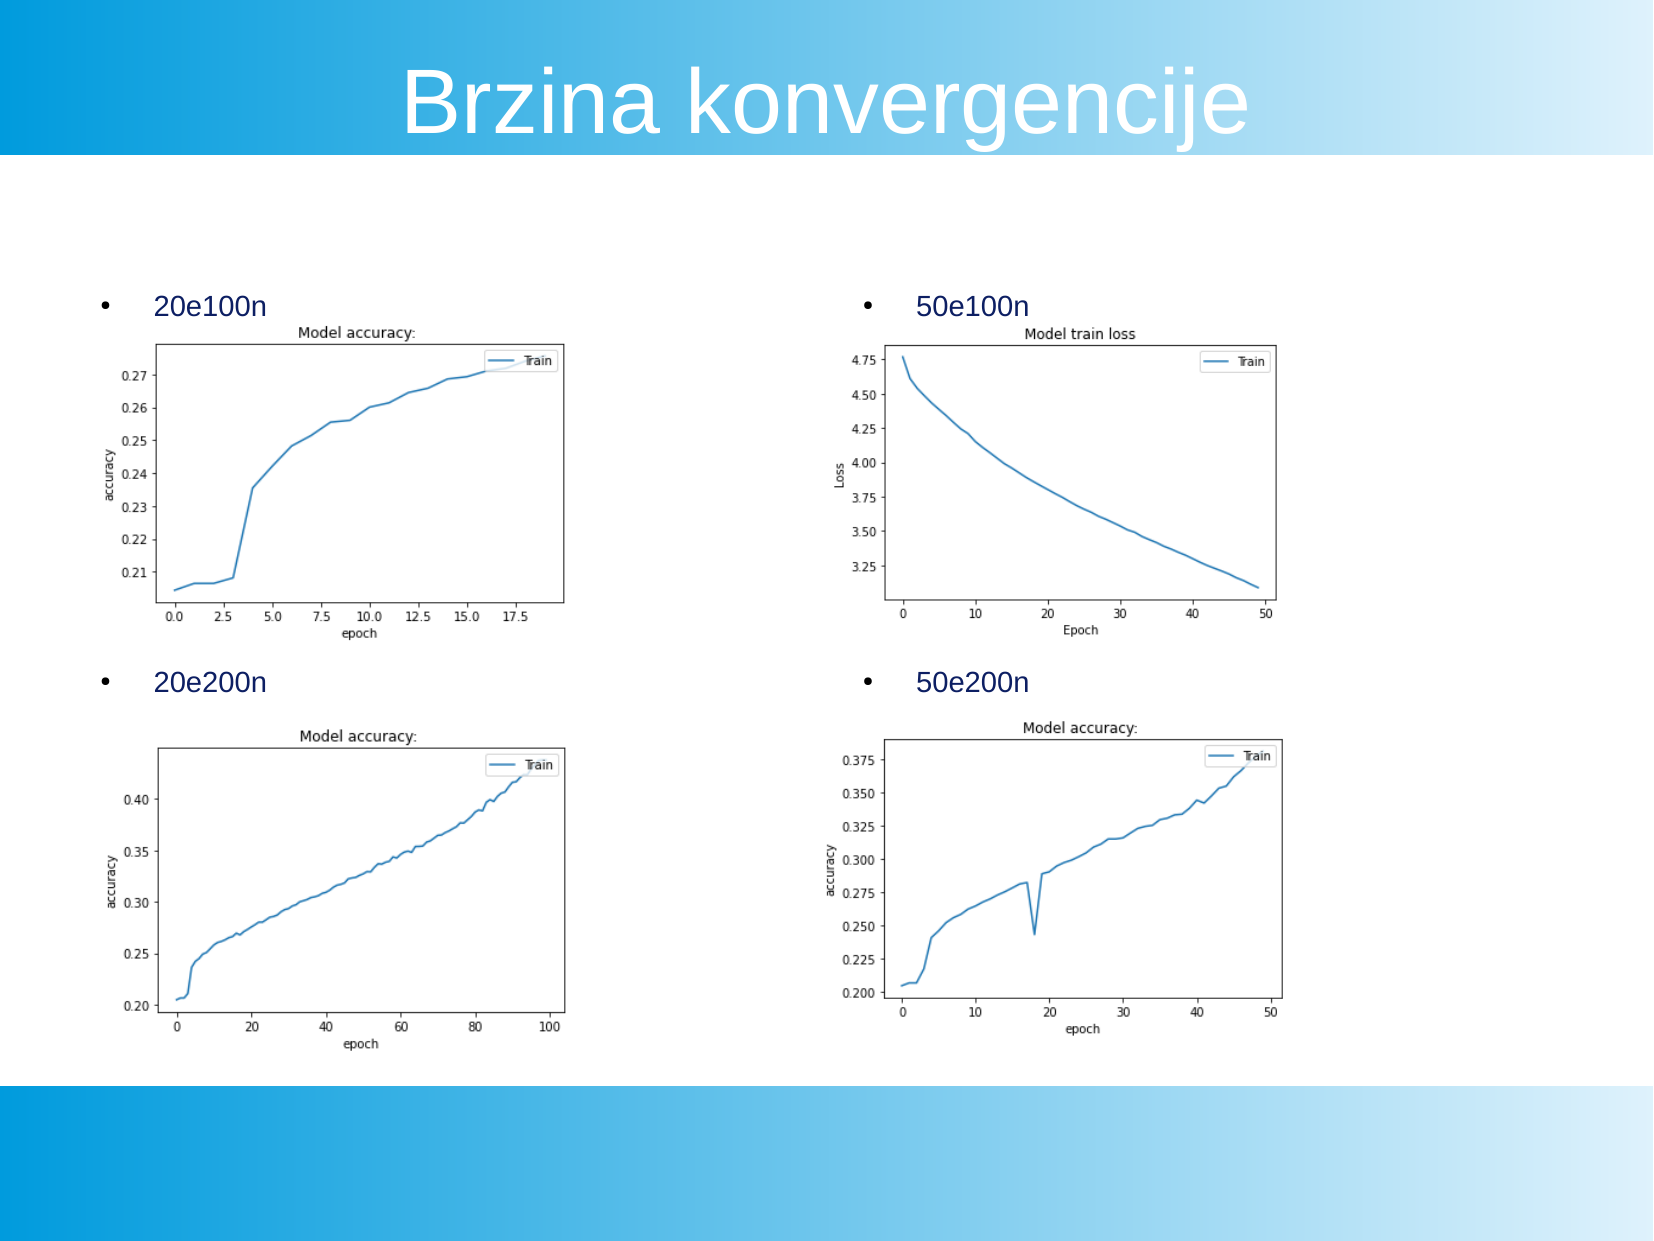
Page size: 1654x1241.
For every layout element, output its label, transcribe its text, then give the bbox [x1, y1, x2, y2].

list 20e200n [82, 665, 809, 1009]
picture [825, 324, 1327, 646]
title Brzina konvergencije [82, 49, 1571, 155]
picture [808, 713, 1353, 1051]
list 50e200n [845, 665, 1572, 1009]
picture [74, 721, 631, 1063]
list 50e100n [845, 290, 1572, 634]
picture [90, 319, 646, 652]
list 20e100n [82, 290, 809, 634]
